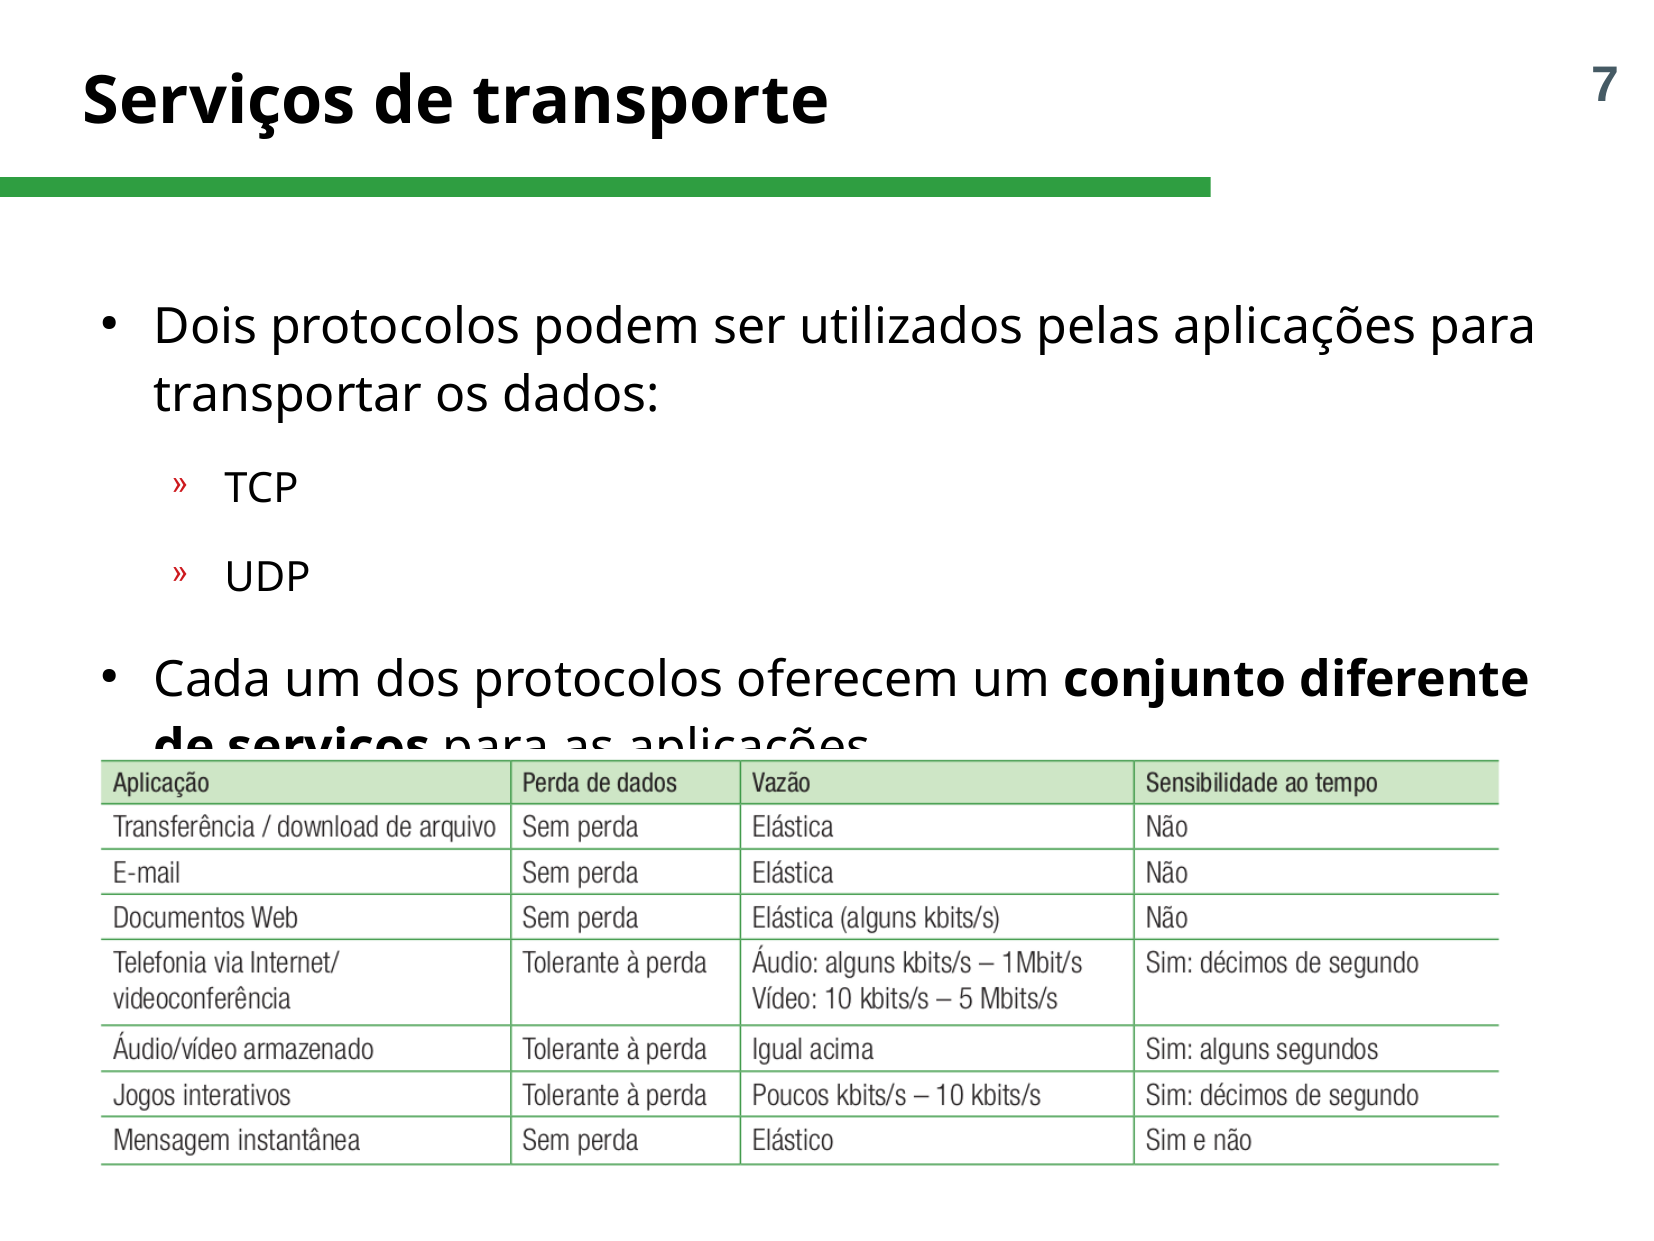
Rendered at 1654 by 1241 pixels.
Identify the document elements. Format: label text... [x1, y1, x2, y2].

picture [92, 749, 1506, 1177]
list Dois protocolos podem ser utilizados pelas aplicações para transportar os dados: TCP UDP Cada um dos protocolos oferecem um conjunto diferente de serviços para as aplicações. [82, 290, 1571, 1216]
title Serviços de transporte [82, 0, 1152, 202]
